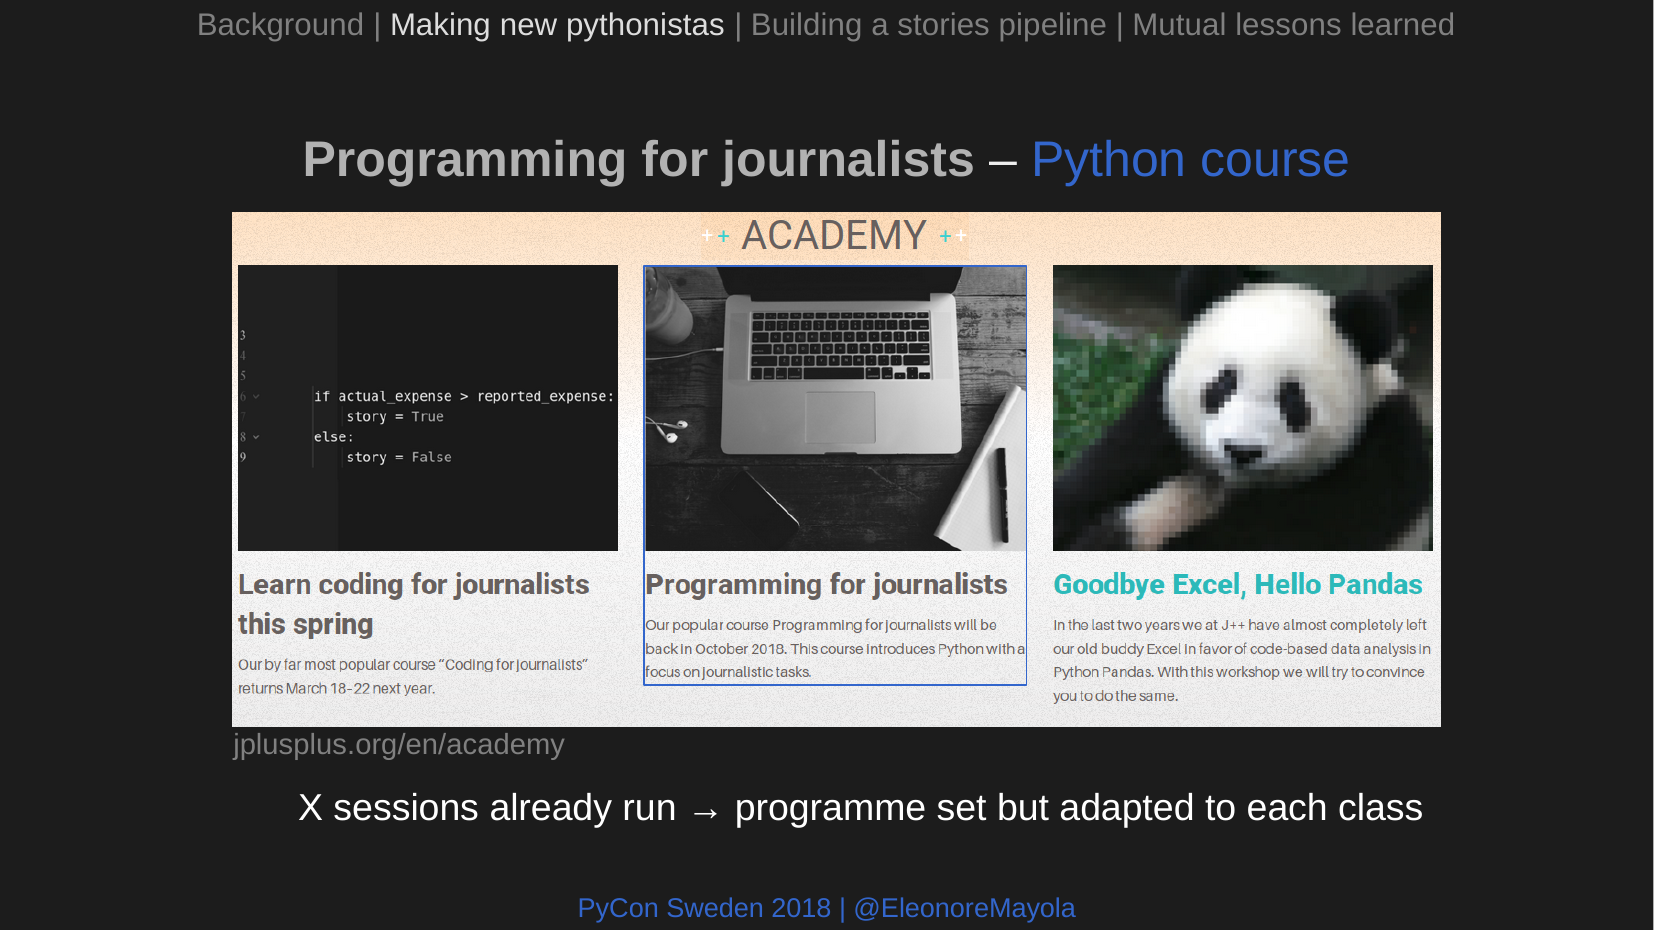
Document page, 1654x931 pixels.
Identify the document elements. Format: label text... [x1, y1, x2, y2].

text_box X sessions already run → programme set but adapted to each class [283, 779, 1477, 863]
text_box Programming for journalists – Python course [200, 124, 1453, 195]
text_box Background | Making new pythonistas | Building a stories pipeline | Mutual lessons learned [0, 0, 1654, 57]
picture [232, 212, 1441, 727]
text_box PyCon Sweden 2018 | @EleonoreMayola [460, 885, 1193, 931]
text_box jplusplus.org/en/academy [218, 720, 703, 780]
